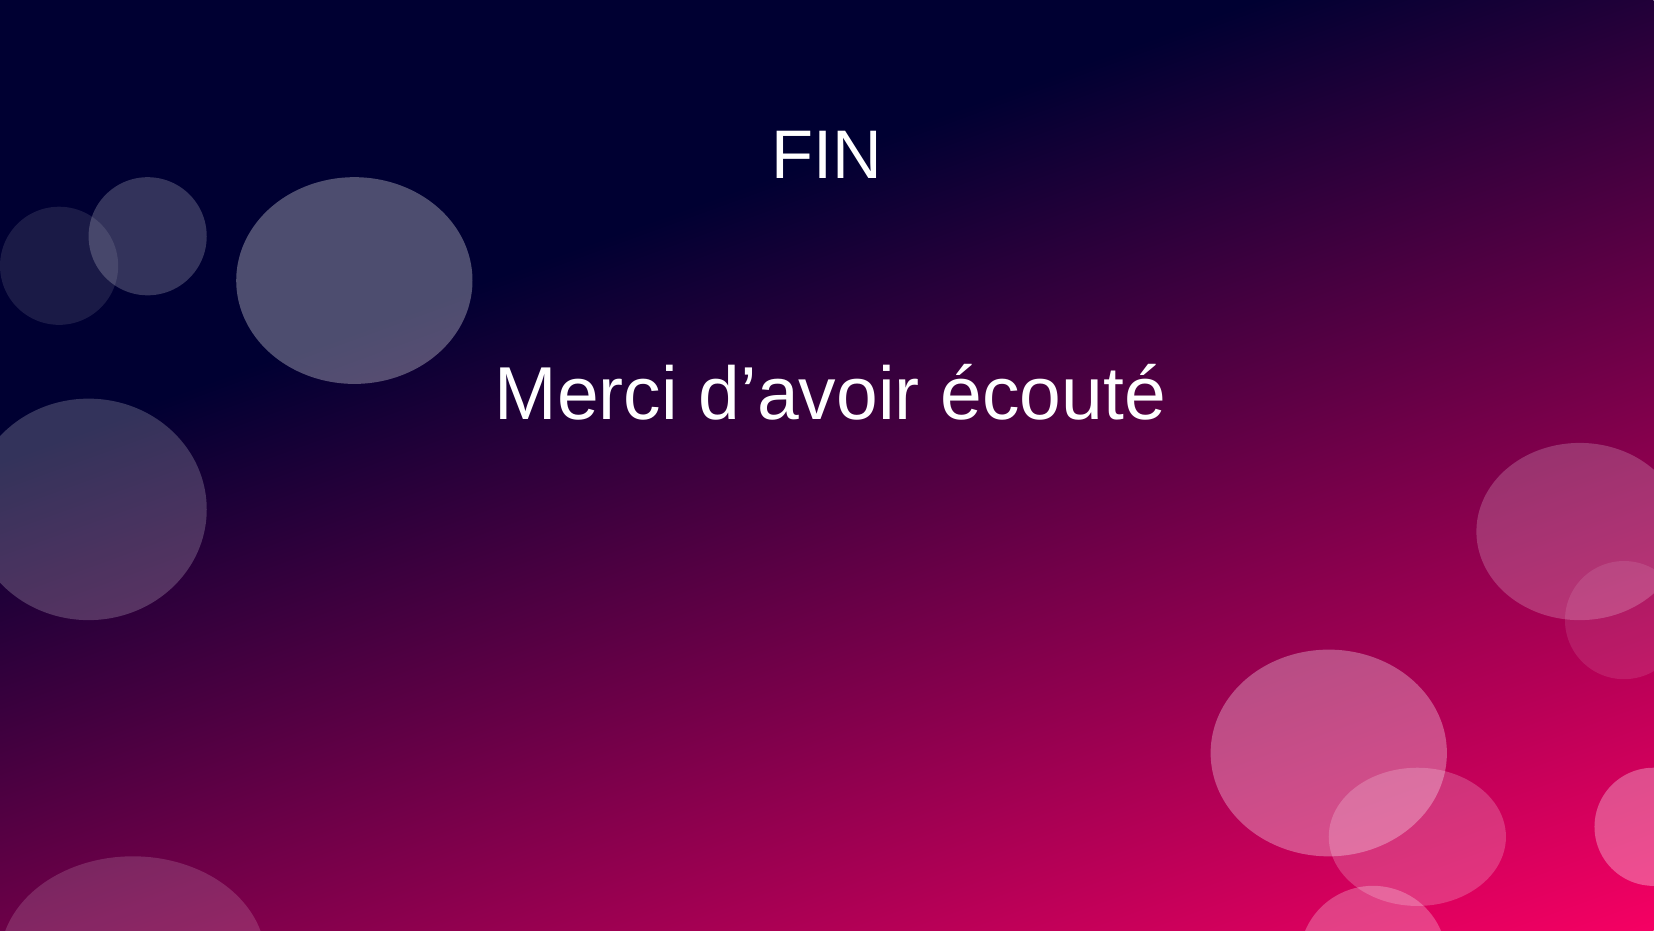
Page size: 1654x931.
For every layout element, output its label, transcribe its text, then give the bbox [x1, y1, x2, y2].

title FIN [88, 73, 1565, 237]
text_box Merci d’avoir écouté [479, 344, 1182, 443]
